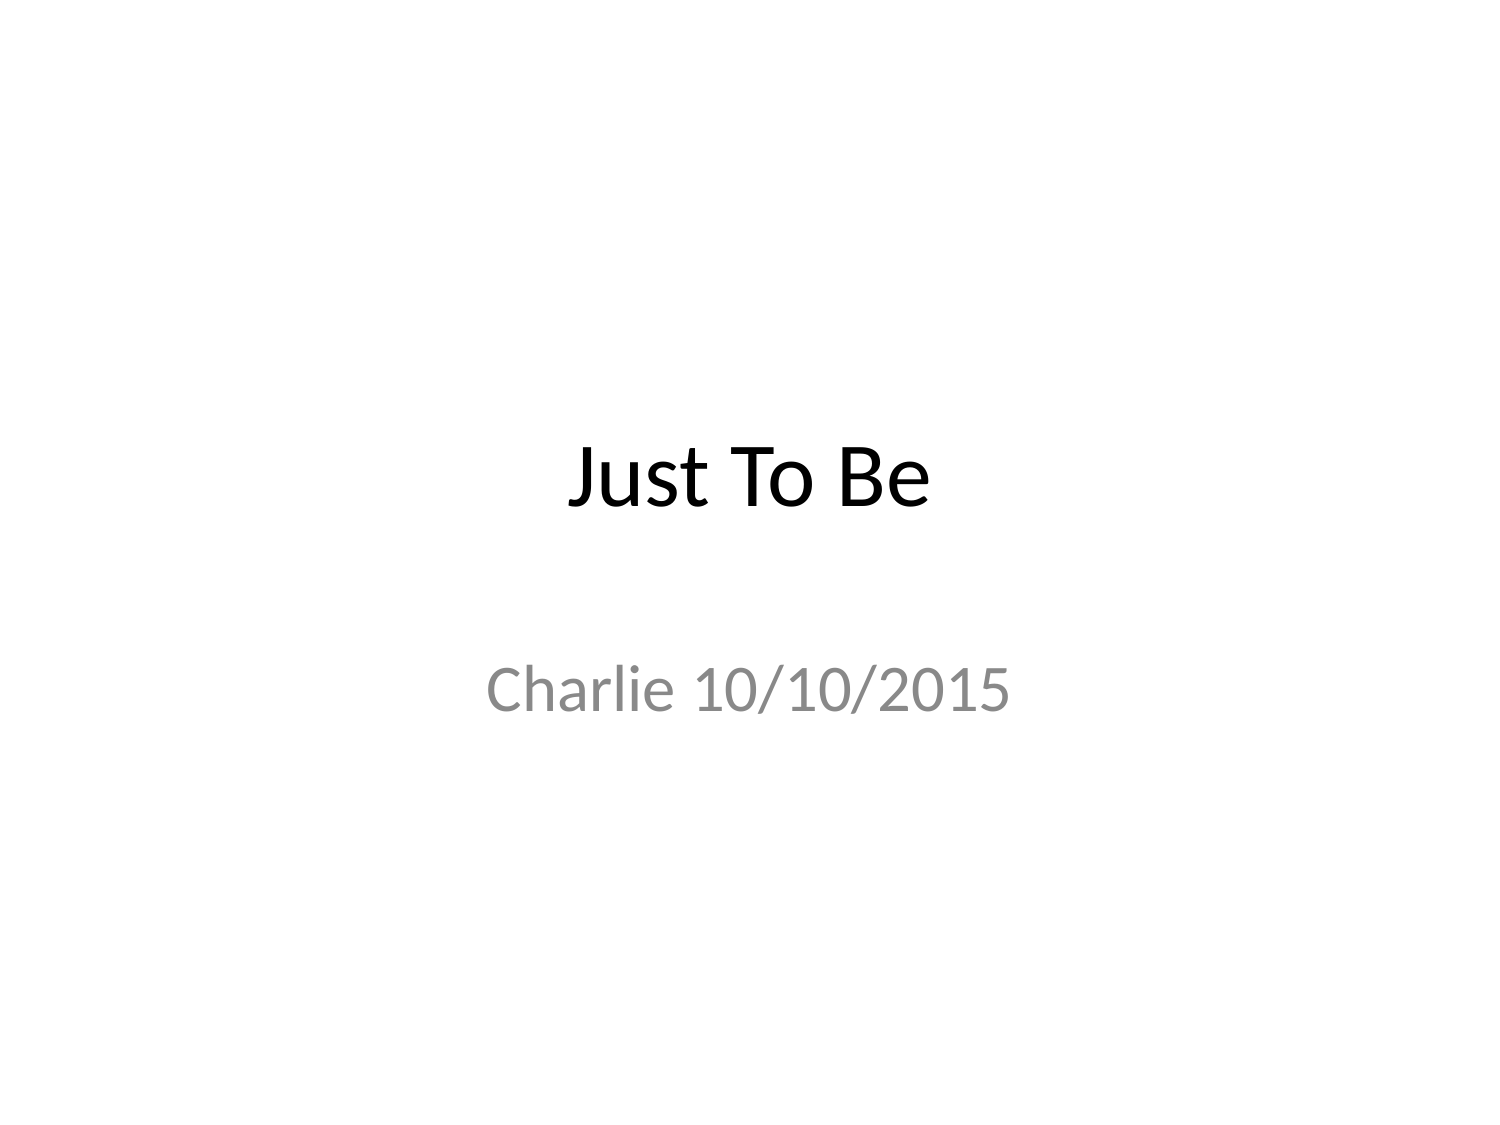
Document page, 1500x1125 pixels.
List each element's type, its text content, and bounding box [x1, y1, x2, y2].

title Just To Be [112, 349, 1388, 591]
subtitle Charlie 10/10/2015 [225, 637, 1276, 925]
